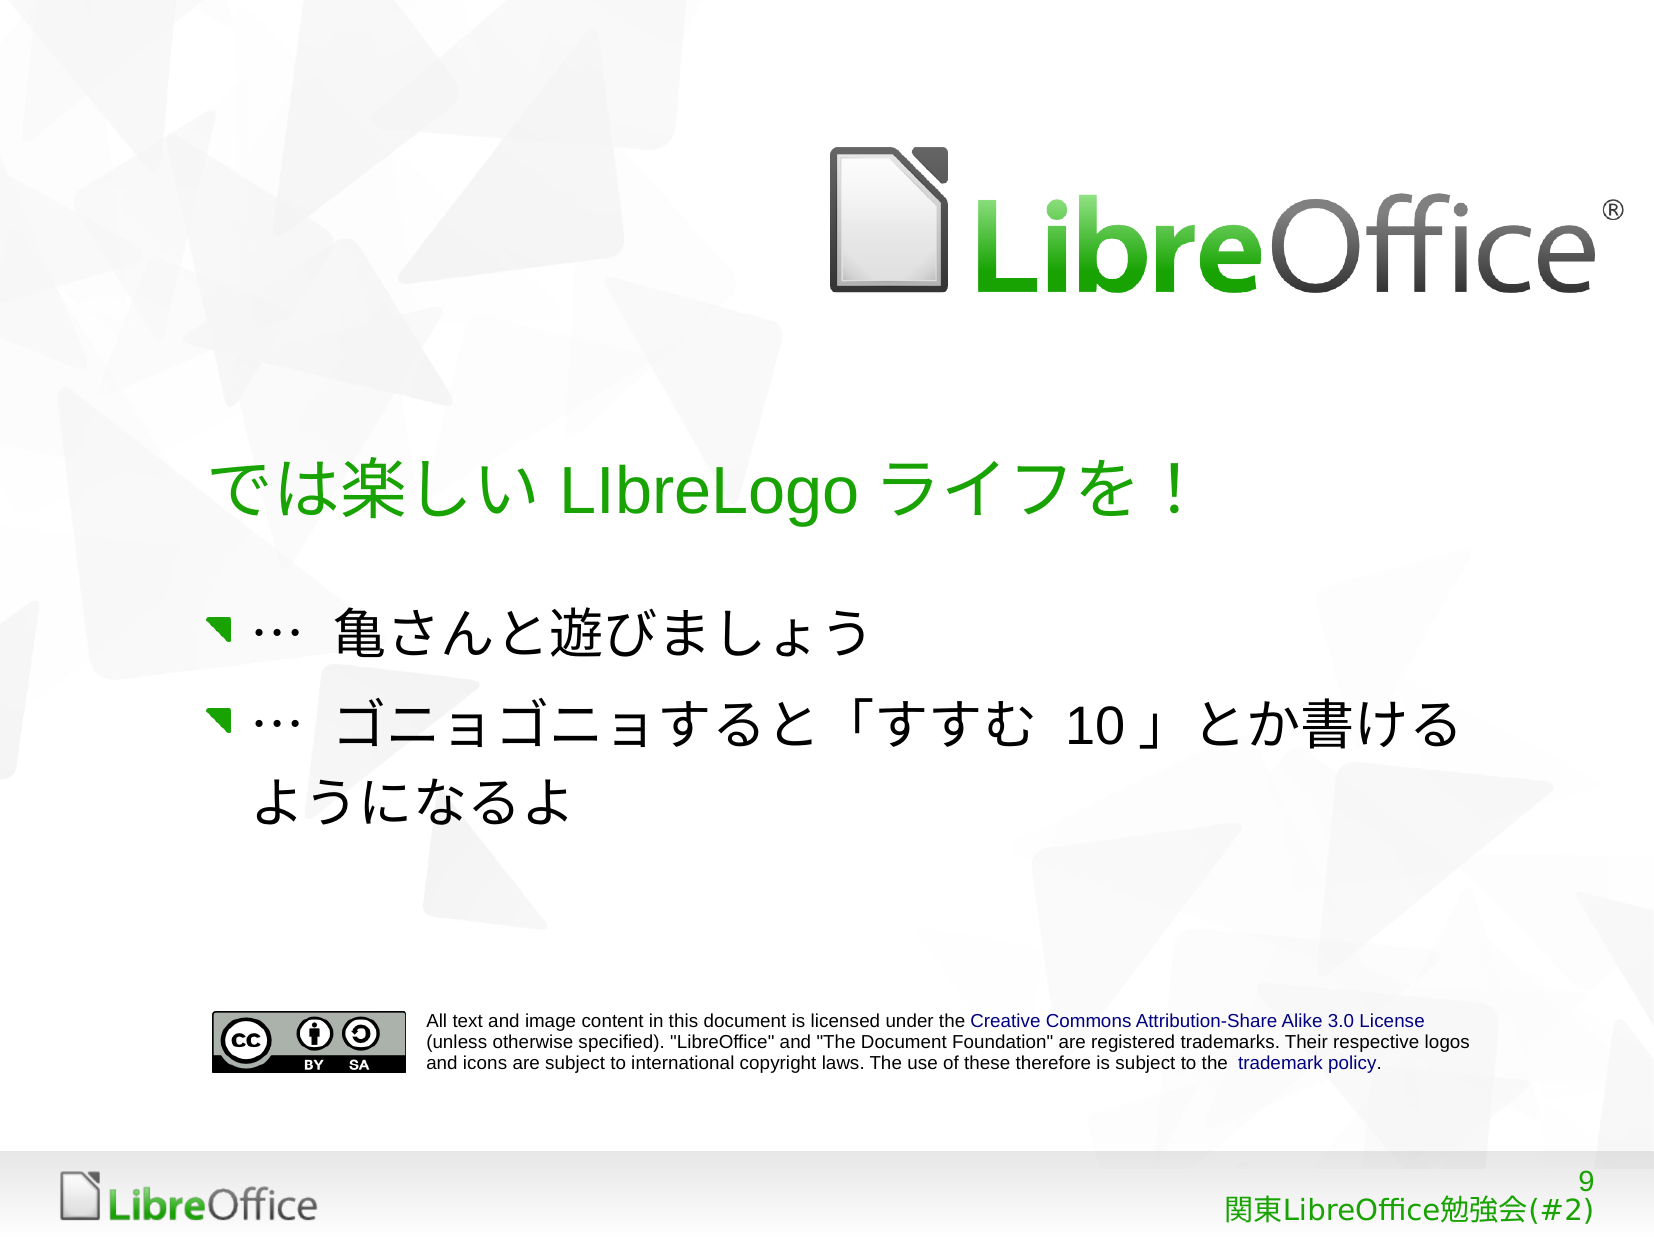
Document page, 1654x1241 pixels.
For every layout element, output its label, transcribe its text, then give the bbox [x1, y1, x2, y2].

picture [212, 1011, 406, 1073]
picture [915, 548, 1654, 1169]
list … 亀さんと遊びましょう … ゴニョゴニョすると「すすむ 10」とか書けるようになるよ [206, 590, 1477, 945]
title では楽しいLIbreLogoライフを！ [206, 395, 1477, 573]
picture [41, 1152, 337, 1240]
picture [0, 0, 1654, 930]
